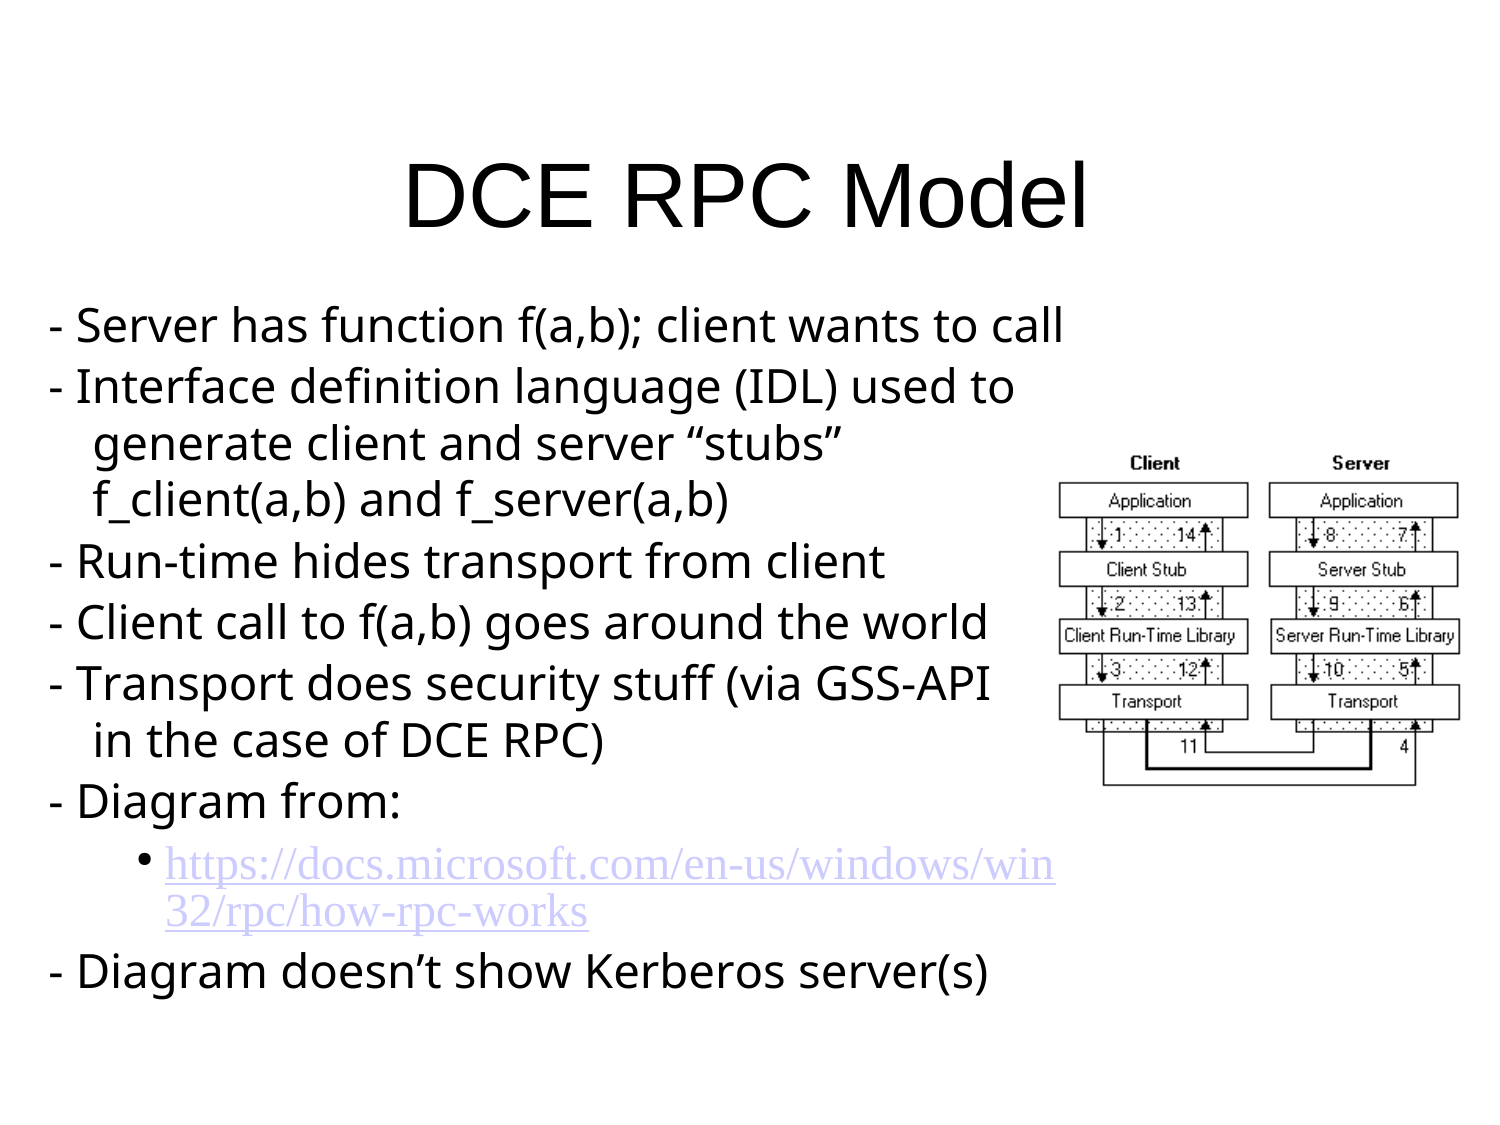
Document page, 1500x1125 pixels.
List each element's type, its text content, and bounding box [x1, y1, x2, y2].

picture [1053, 448, 1465, 794]
list - Server has function f(a,b); client wants to call - Interface definition language (IDL) used to generate client and server “stubs” f_client(a,b) and f_server(a,b) - Run-time hides transport from client - Client call to f(a,b) goes around the world - Transport does security stuff (via GSS-API in the case of DCE RPC) - Diagram from: https://docs.microsoft.com/en-us/windows/win32/rpc/how-rpc-works - Diagram doesn’t show Kerberos server(s) [47, 295, 1069, 964]
title DCE RPC Model [112, 99, 1381, 281]
